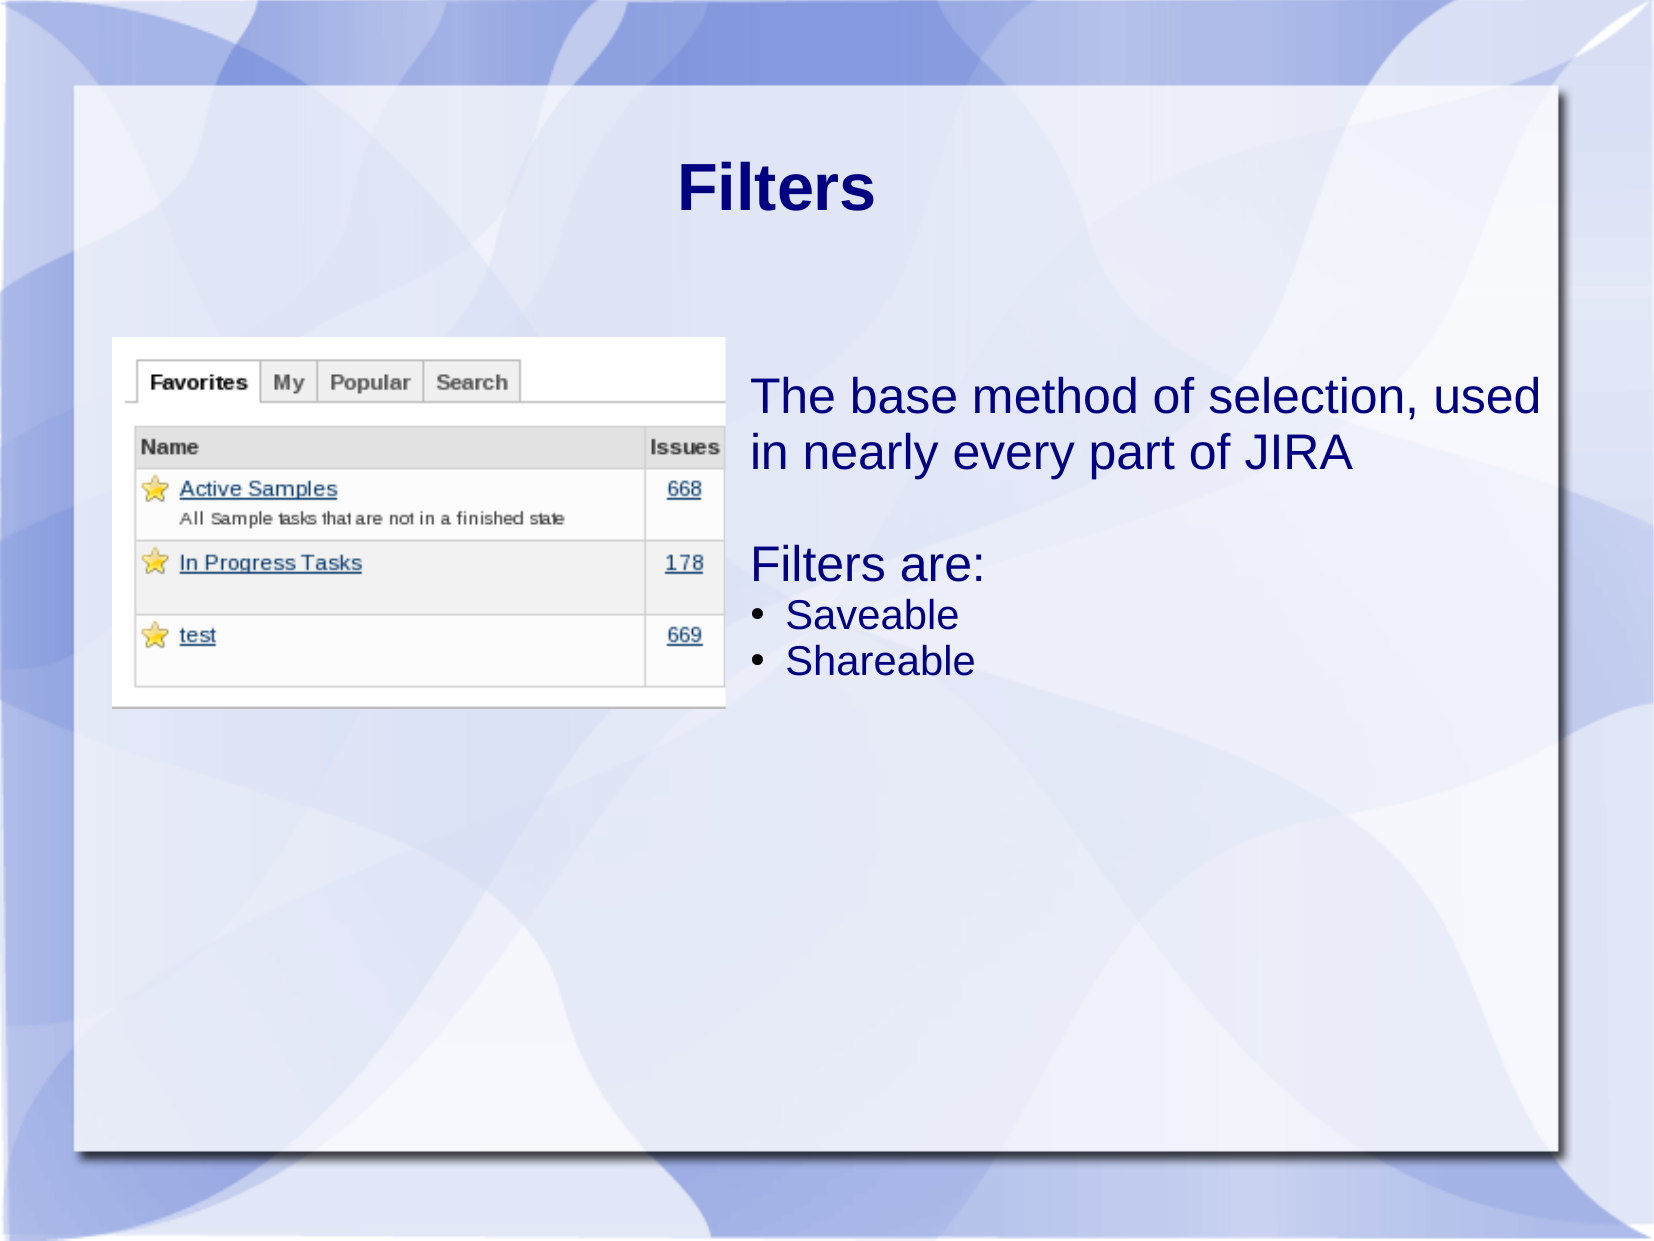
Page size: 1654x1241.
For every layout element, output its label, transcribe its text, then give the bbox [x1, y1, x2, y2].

text_box Filters [433, 150, 1051, 225]
picture [0, 0, 1654, 1241]
subtitle The base method of selection, used in nearly every part of JIRA Filters are: Saveable Shareable [750, 177, 1567, 1201]
